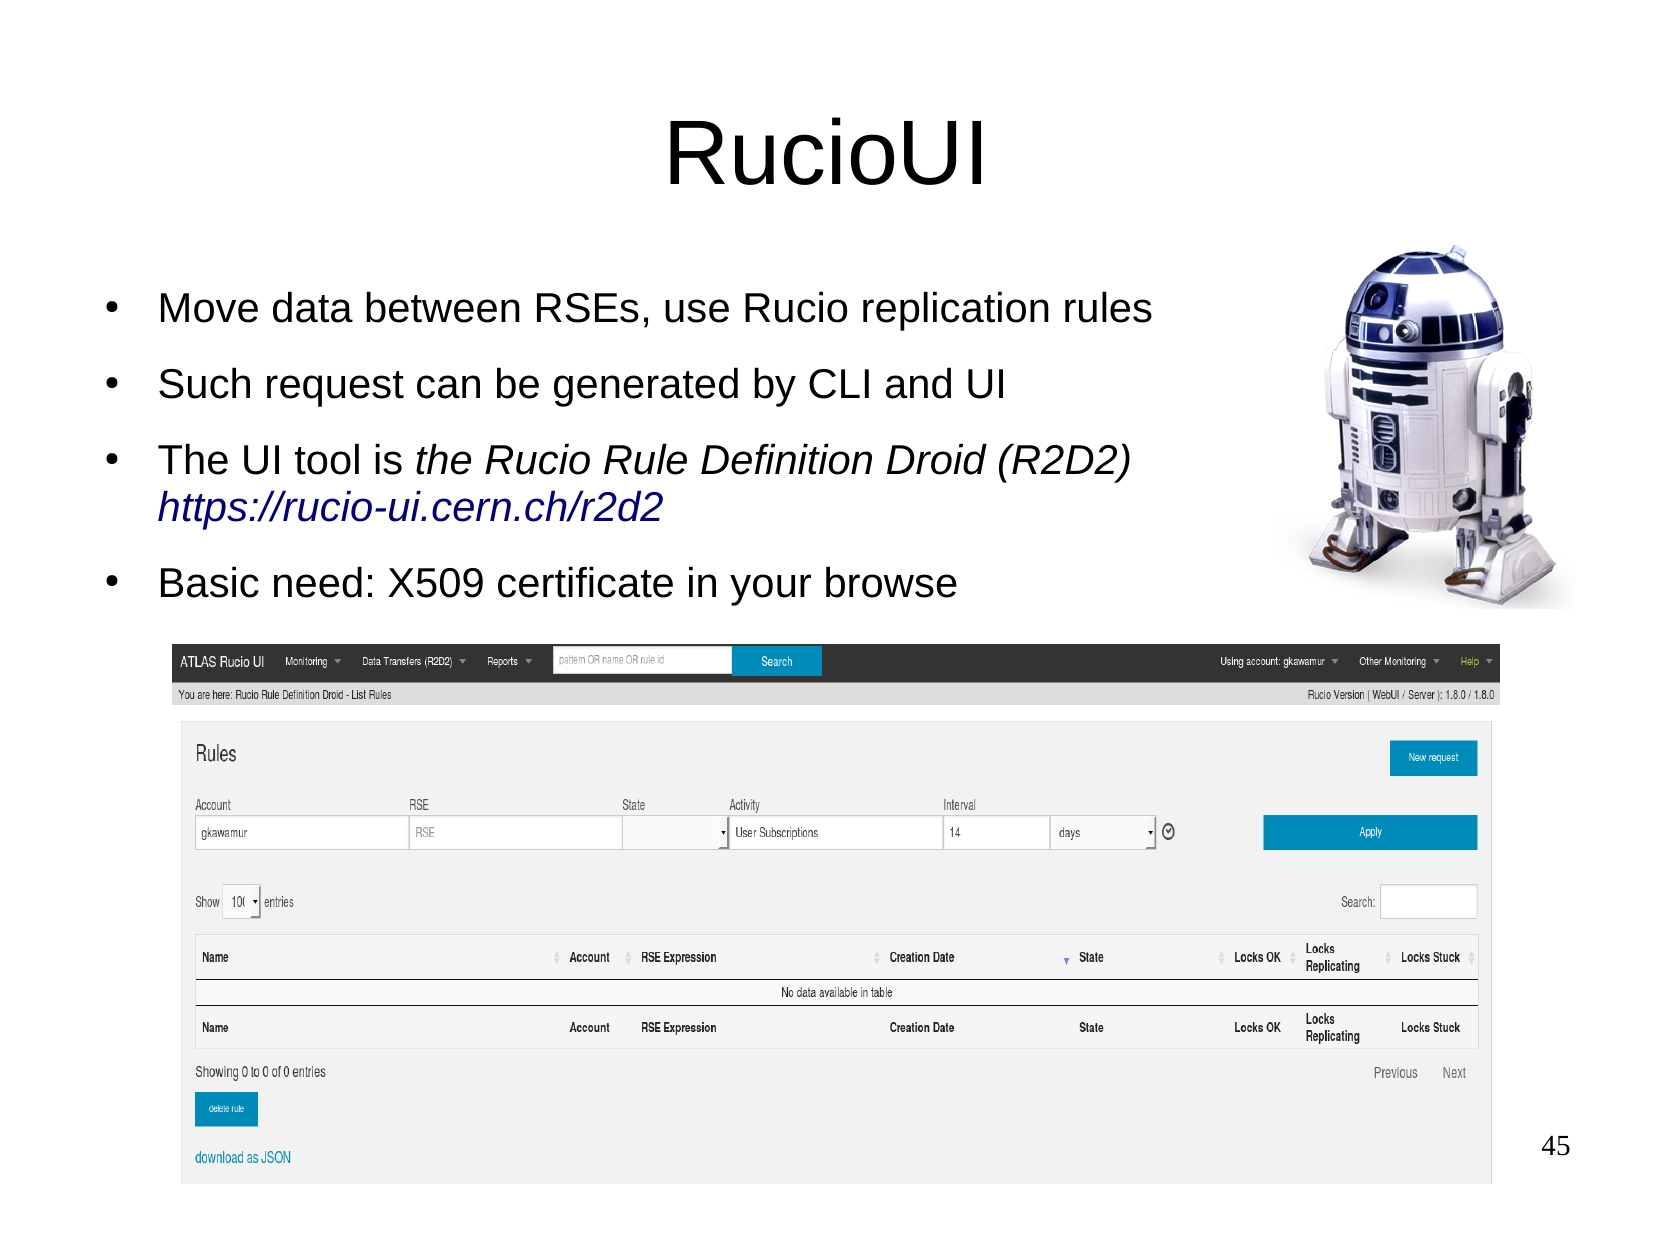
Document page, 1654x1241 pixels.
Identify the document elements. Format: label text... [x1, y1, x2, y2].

list Move data between RSEs, use Rucio replication rules Such request can be generated by CLI and UI The UI tool is the Rucio Rule Definition Droid (R2D2) https://rucio-ui.cern.ch/r2d2 Basic need: X509 certificate in your browse [86, 285, 1576, 1005]
picture [172, 644, 1501, 1184]
picture [1276, 239, 1576, 609]
title RucioUI [82, 49, 1571, 257]
